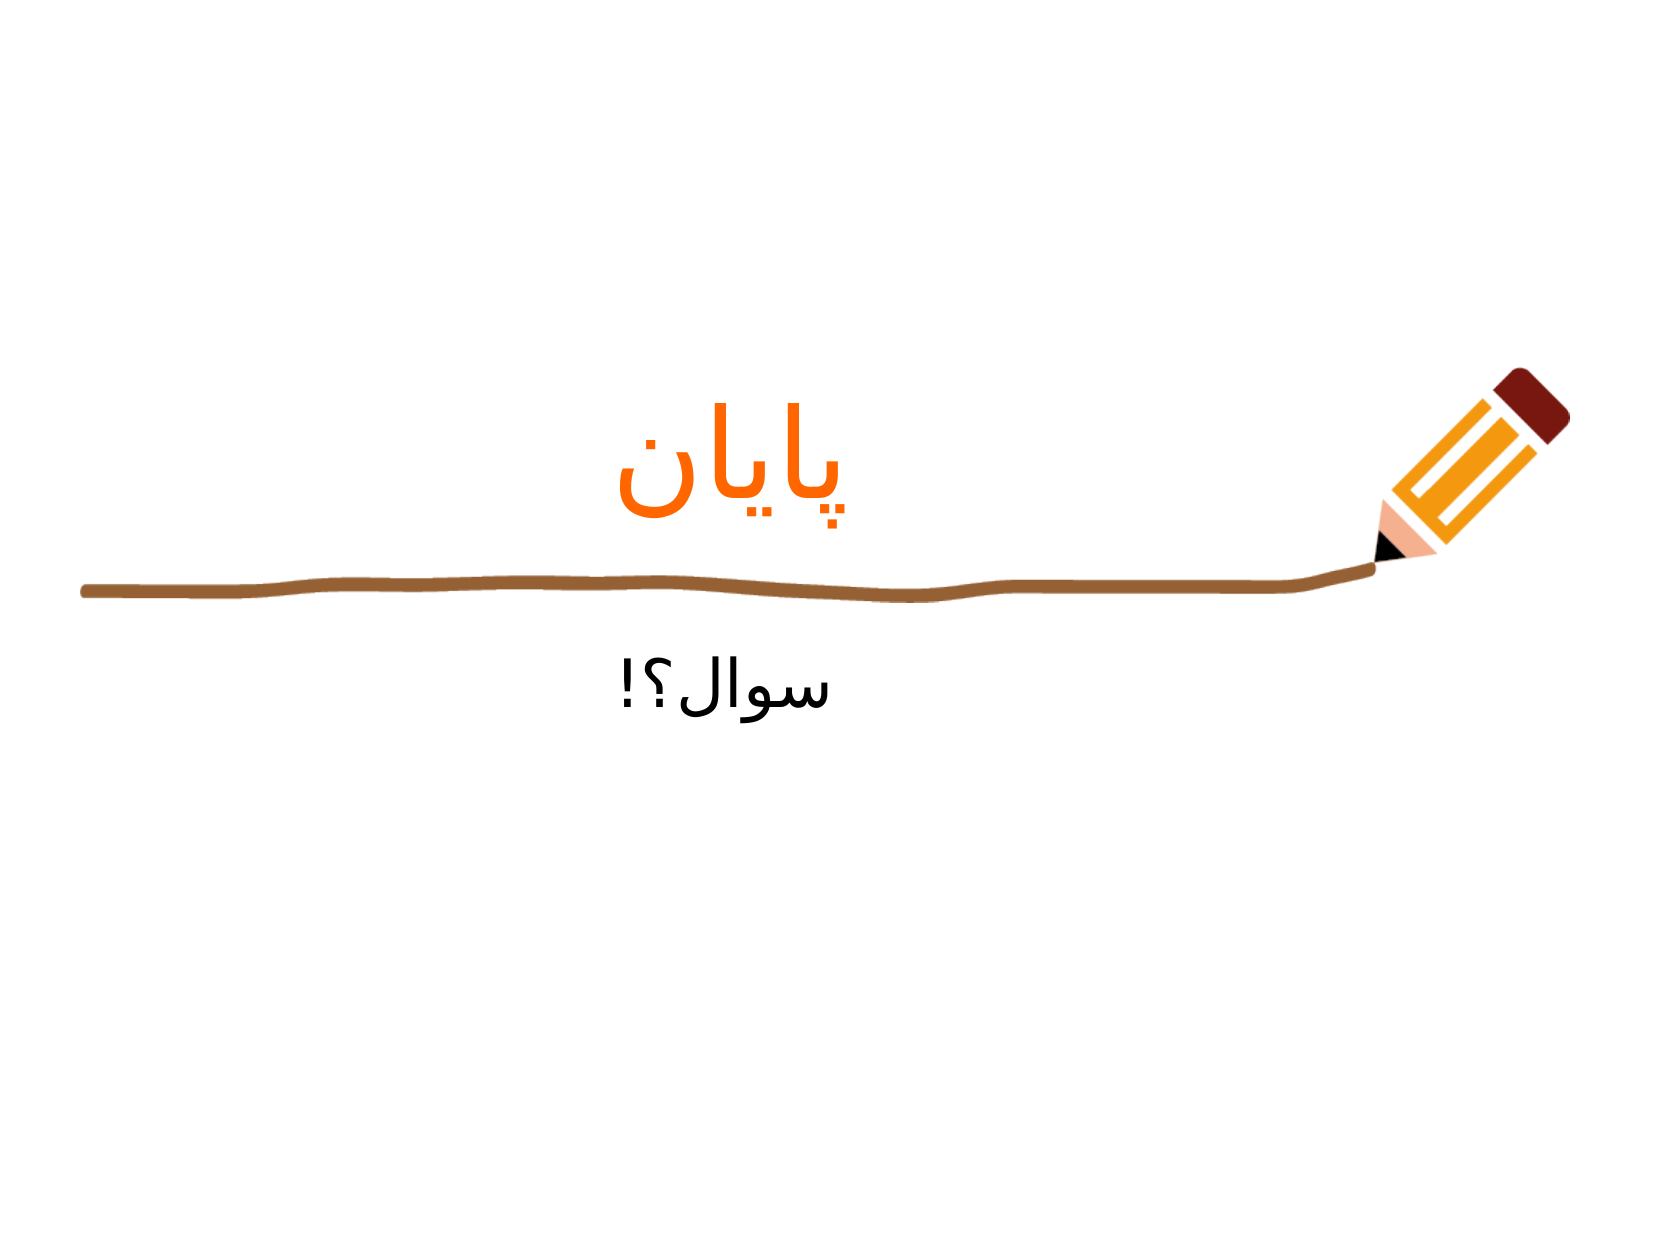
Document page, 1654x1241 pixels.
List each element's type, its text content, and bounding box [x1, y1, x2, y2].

title پایان [82, 352, 1379, 560]
picture [80, 367, 1570, 603]
list سوال؟! [48, 645, 1471, 901]
